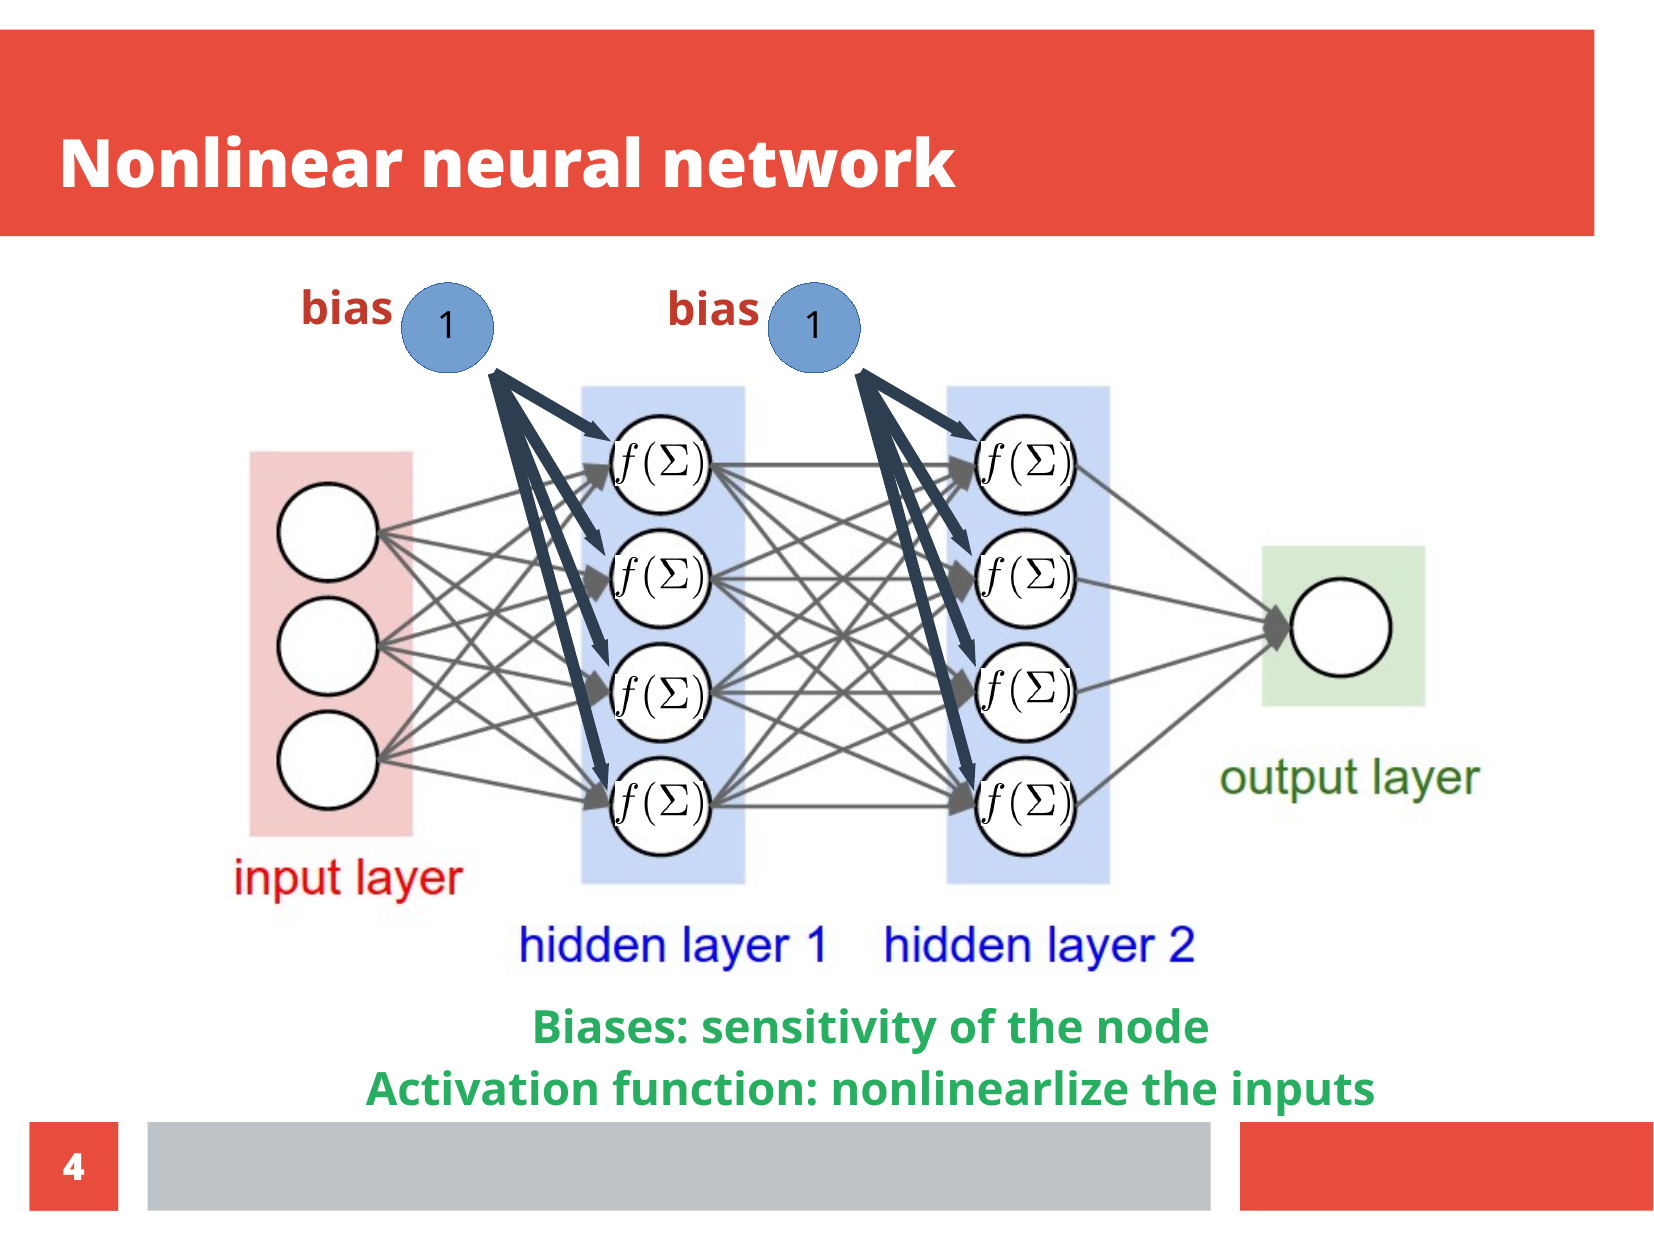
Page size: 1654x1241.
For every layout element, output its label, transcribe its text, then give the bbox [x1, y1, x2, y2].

text_box [405, 282, 494, 373]
picture [224, 372, 1490, 982]
text_box [813, 282, 840, 290]
text_box bias [285, 268, 447, 346]
text_box [772, 291, 861, 373]
text_box Biases: sensitivity of the node Activation function: nonlinearlize the inputs [351, 986, 1521, 1117]
text_box 1 [788, 290, 842, 358]
title Nonlinear neural network [59, 59, 1595, 207]
text_box bias [651, 268, 813, 347]
text_box 1 [422, 291, 475, 358]
